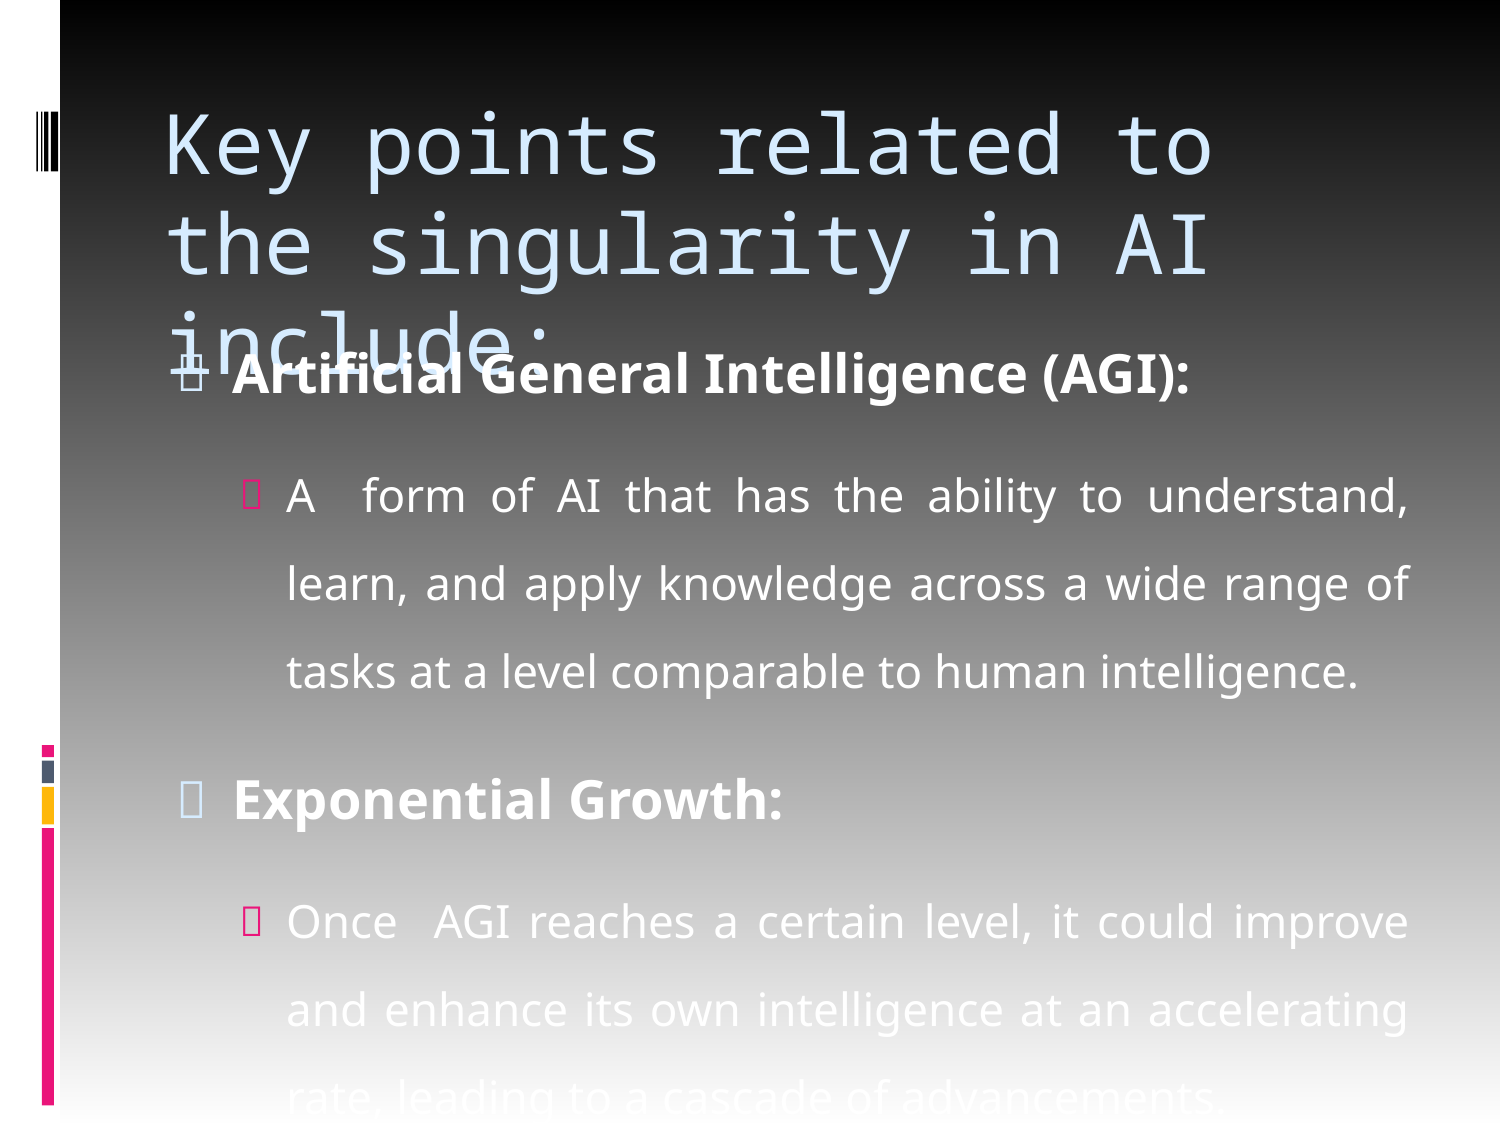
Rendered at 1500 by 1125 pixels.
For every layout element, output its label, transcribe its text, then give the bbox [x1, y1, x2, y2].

list Artificial General Intelligence (AGI): A form of AI that has the ability to understand, learn, and apply knowledge across a wide range of tasks at a level comparable to human intelligence. Exponential Growth: Once AGI reaches a certain level, it could improve and enhance its own intelligence at an accelerating rate, leading to a cascade of advancements. [150, 292, 1425, 1043]
title Key points related to the singularity in AI include: [150, 83, 1425, 234]
